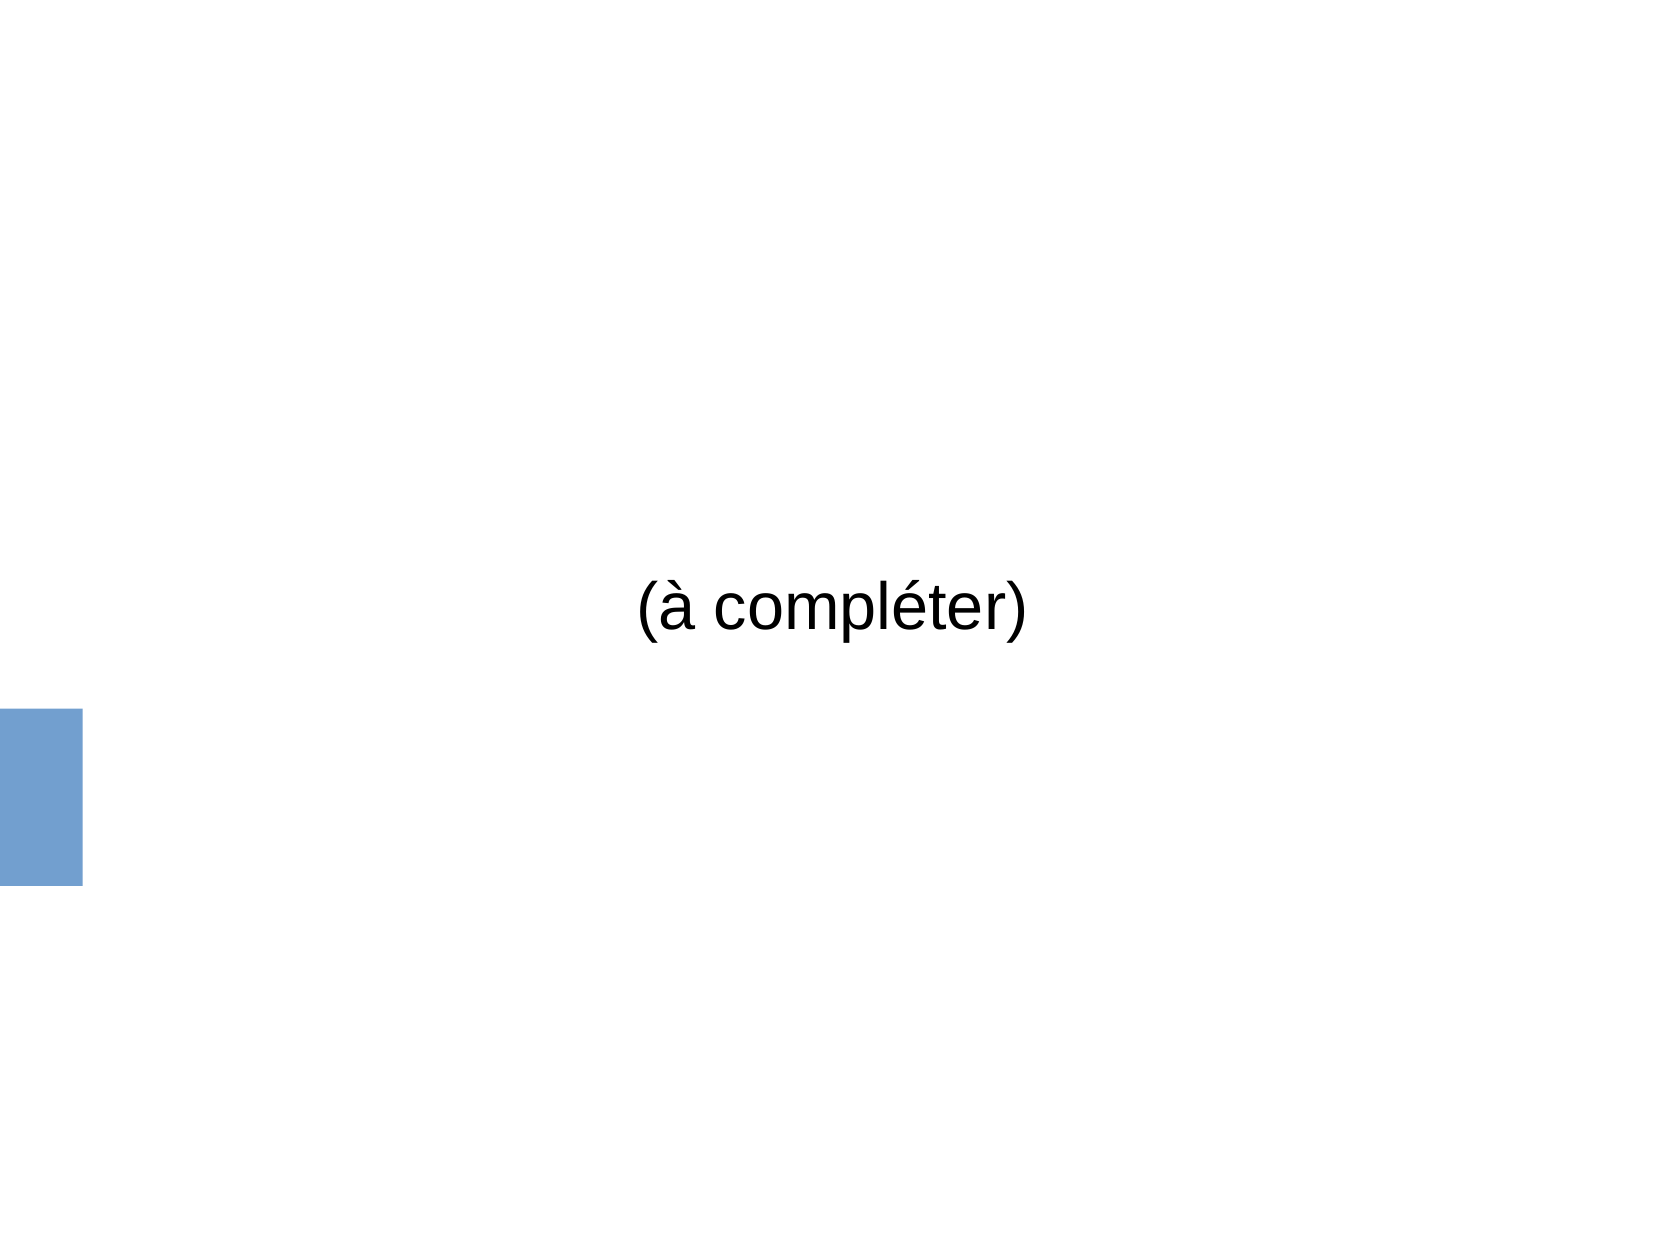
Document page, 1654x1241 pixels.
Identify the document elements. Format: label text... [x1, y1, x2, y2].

subtitle (à compléter) [129, 59, 1536, 1155]
